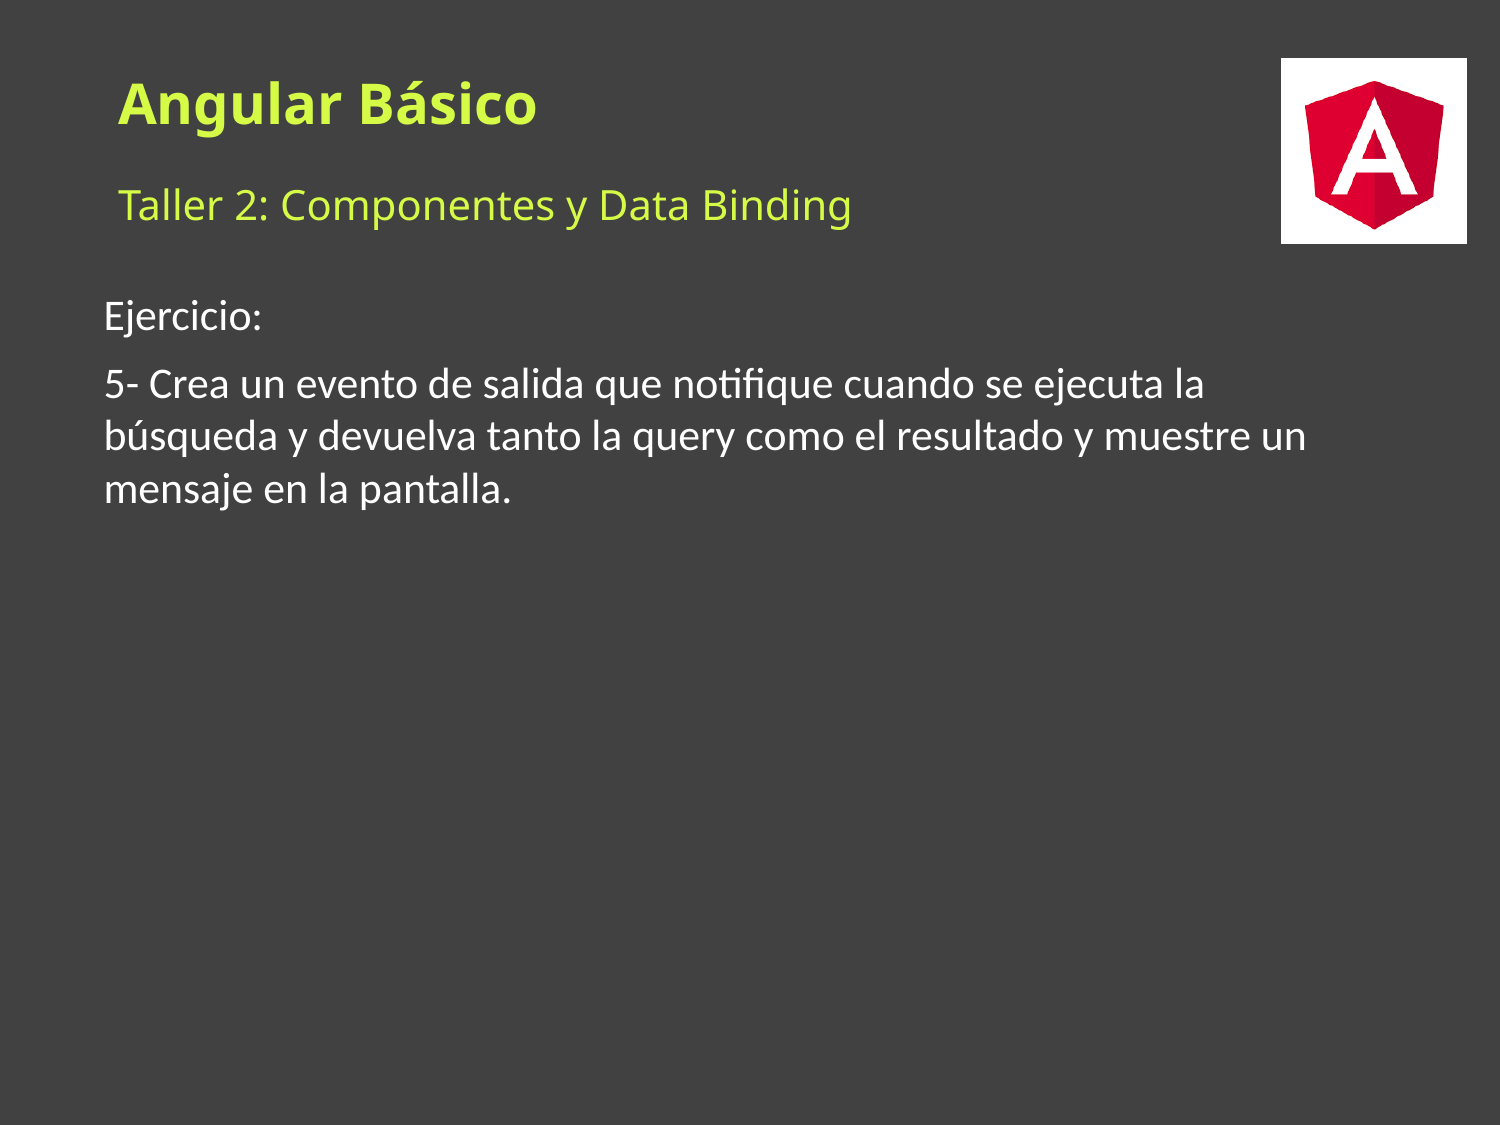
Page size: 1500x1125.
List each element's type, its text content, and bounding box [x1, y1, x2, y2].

title Angular Básico [103, 59, 1282, 144]
list Ejercicio: 5- Crea un evento de salida que notifique cuando se ejecuta la búsqueda y devuelva tanto la query como el resultado y muestre un mensaje en la pantalla. [88, 278, 1383, 993]
picture [1281, 58, 1467, 244]
list Taller 2: Componentes y Data Binding [103, 163, 1282, 244]
